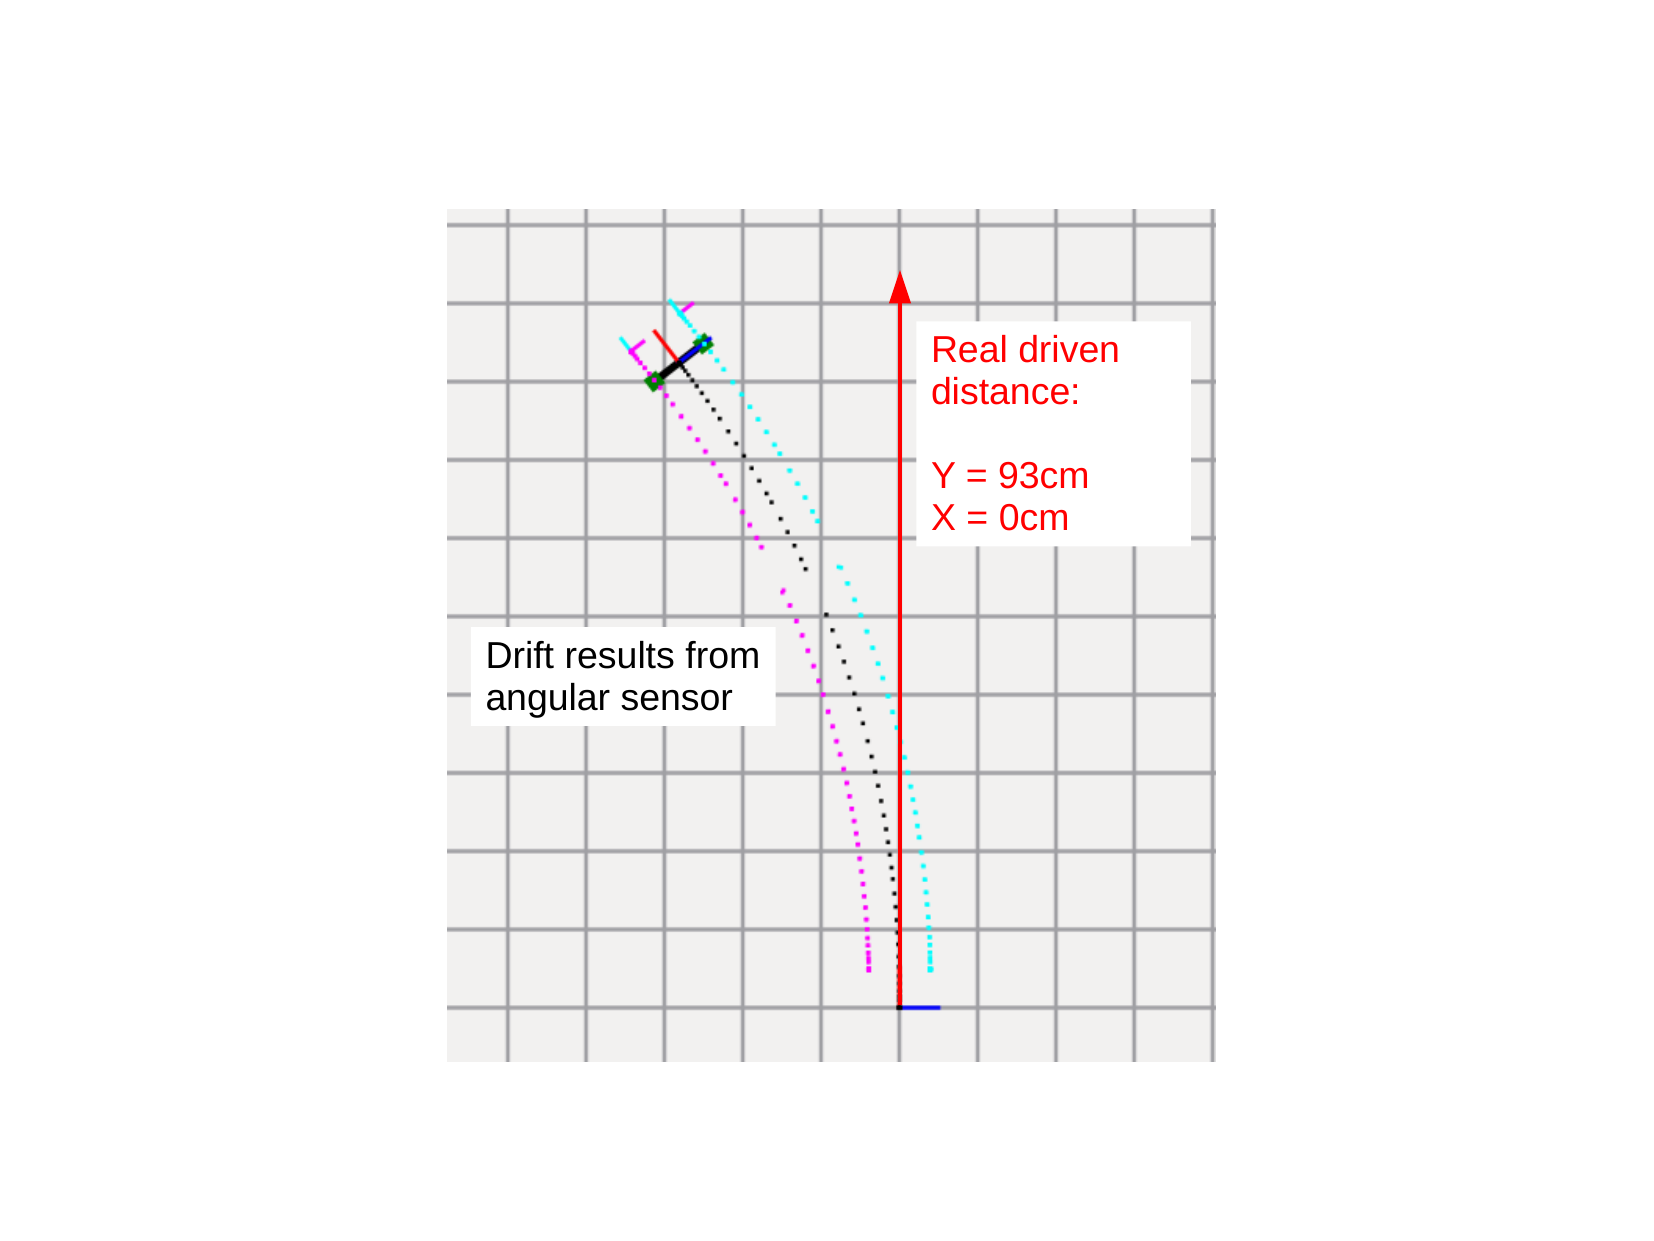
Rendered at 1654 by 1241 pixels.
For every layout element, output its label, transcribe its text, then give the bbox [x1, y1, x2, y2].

picture [447, 209, 1216, 1062]
text_box Drift results from angular sensor [470, 627, 776, 726]
text_box Real driven distance: Y = 93cm X = 0cm [916, 321, 1191, 547]
